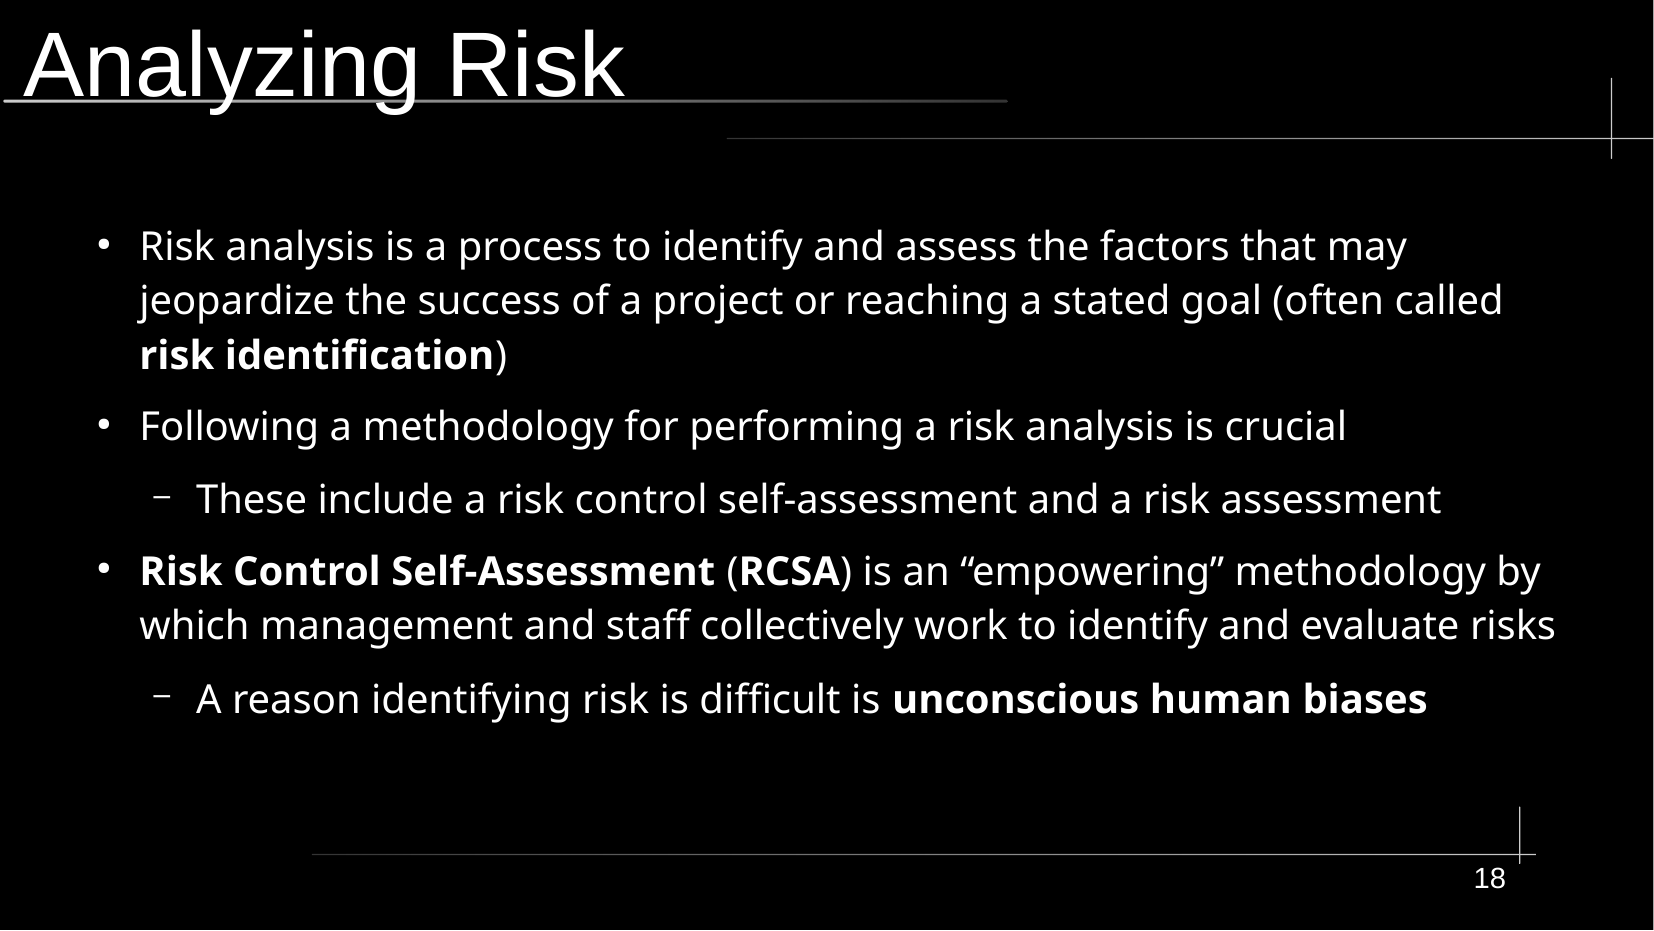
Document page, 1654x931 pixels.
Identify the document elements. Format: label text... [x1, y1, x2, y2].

title Analyzing Risk [23, 11, 1589, 119]
list Risk analysis is a process to identify and assess the factors that may jeopardize the success of a project or reaching a stated goal (often called risk identification) Following a methodology for performing a risk analysis is crucial These include a risk control self-assessment and a risk assessment Risk Control Self-Assessment (RCSA) is an “empowering” methodology by which management and staff collectively work to identify and evaluate risks A reason identifying risk is difficult is unconscious human biases [82, 217, 1571, 758]
